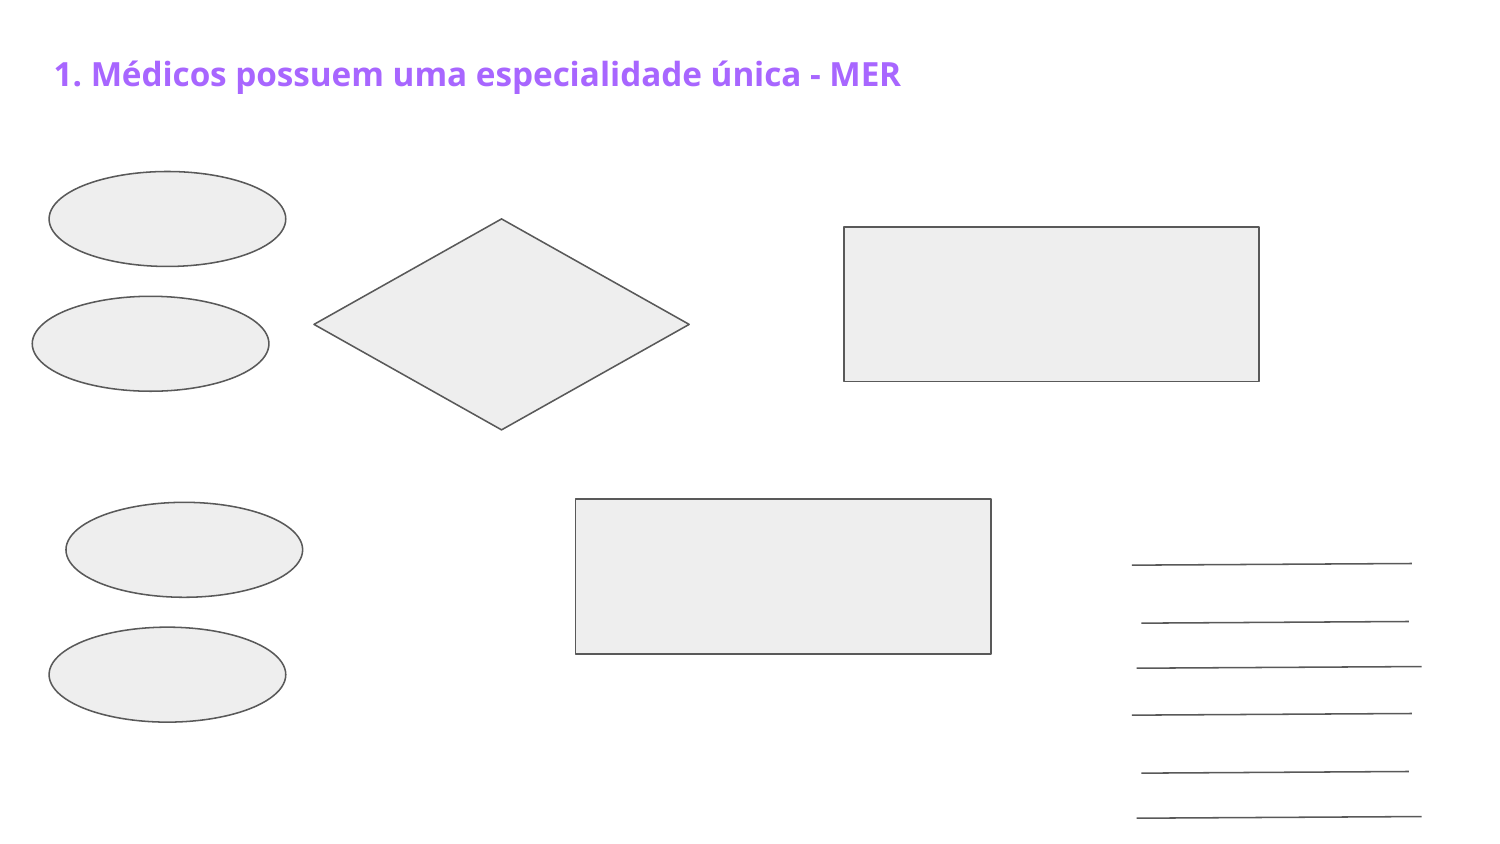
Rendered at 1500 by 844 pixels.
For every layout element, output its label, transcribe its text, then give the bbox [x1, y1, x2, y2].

text_box [575, 499, 992, 654]
text_box [843, 227, 1260, 382]
text_box [313, 218, 690, 430]
text_box [65, 502, 303, 598]
text_box 1. Médicos possuem uma especialidade única - MER [38, 38, 1335, 109]
text_box [49, 171, 286, 267]
text_box [32, 296, 269, 392]
text_box [49, 627, 286, 723]
